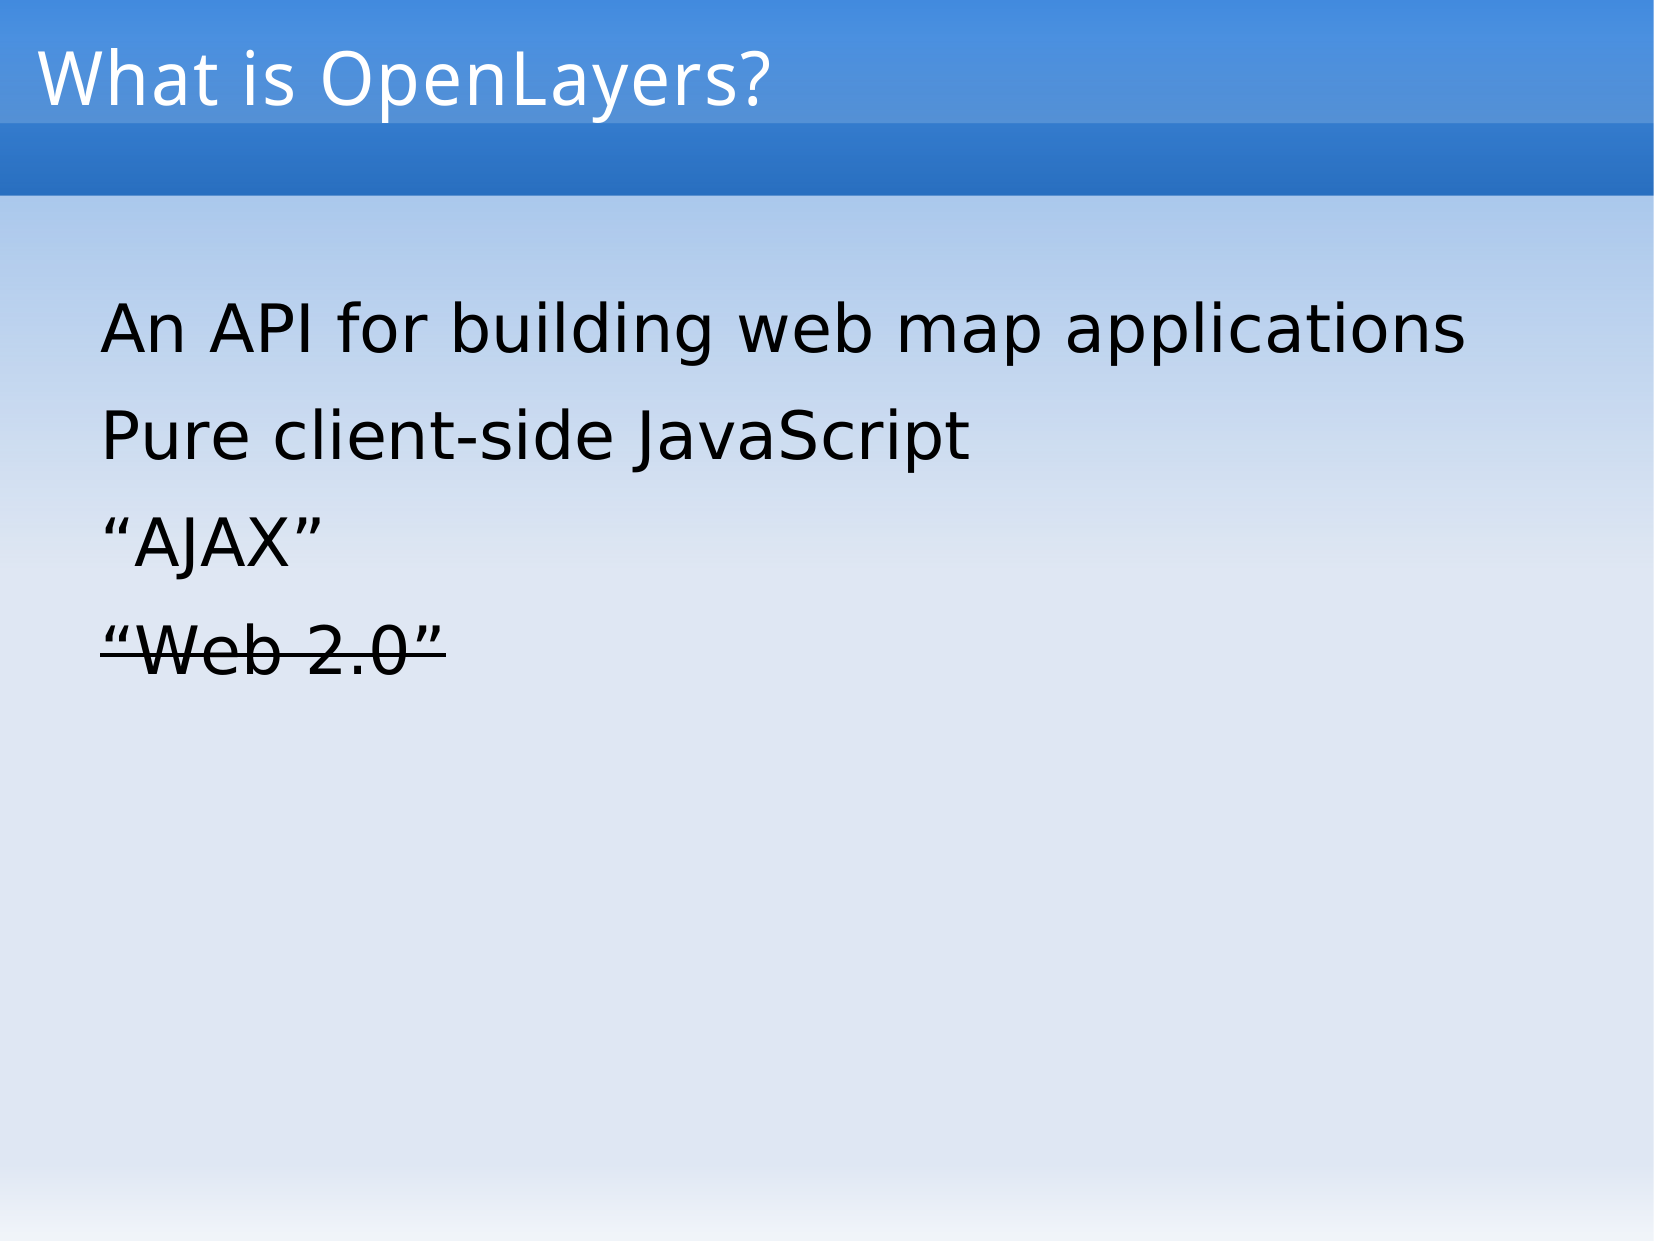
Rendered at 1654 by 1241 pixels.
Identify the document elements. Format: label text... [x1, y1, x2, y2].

title What is OpenLayers? [37, 2, 1463, 151]
list An API for building web map applications Pure client-side JavaScript “AJAX” “Web 2.0” [82, 290, 1571, 1109]
picture [0, 0, 1654, 1241]
